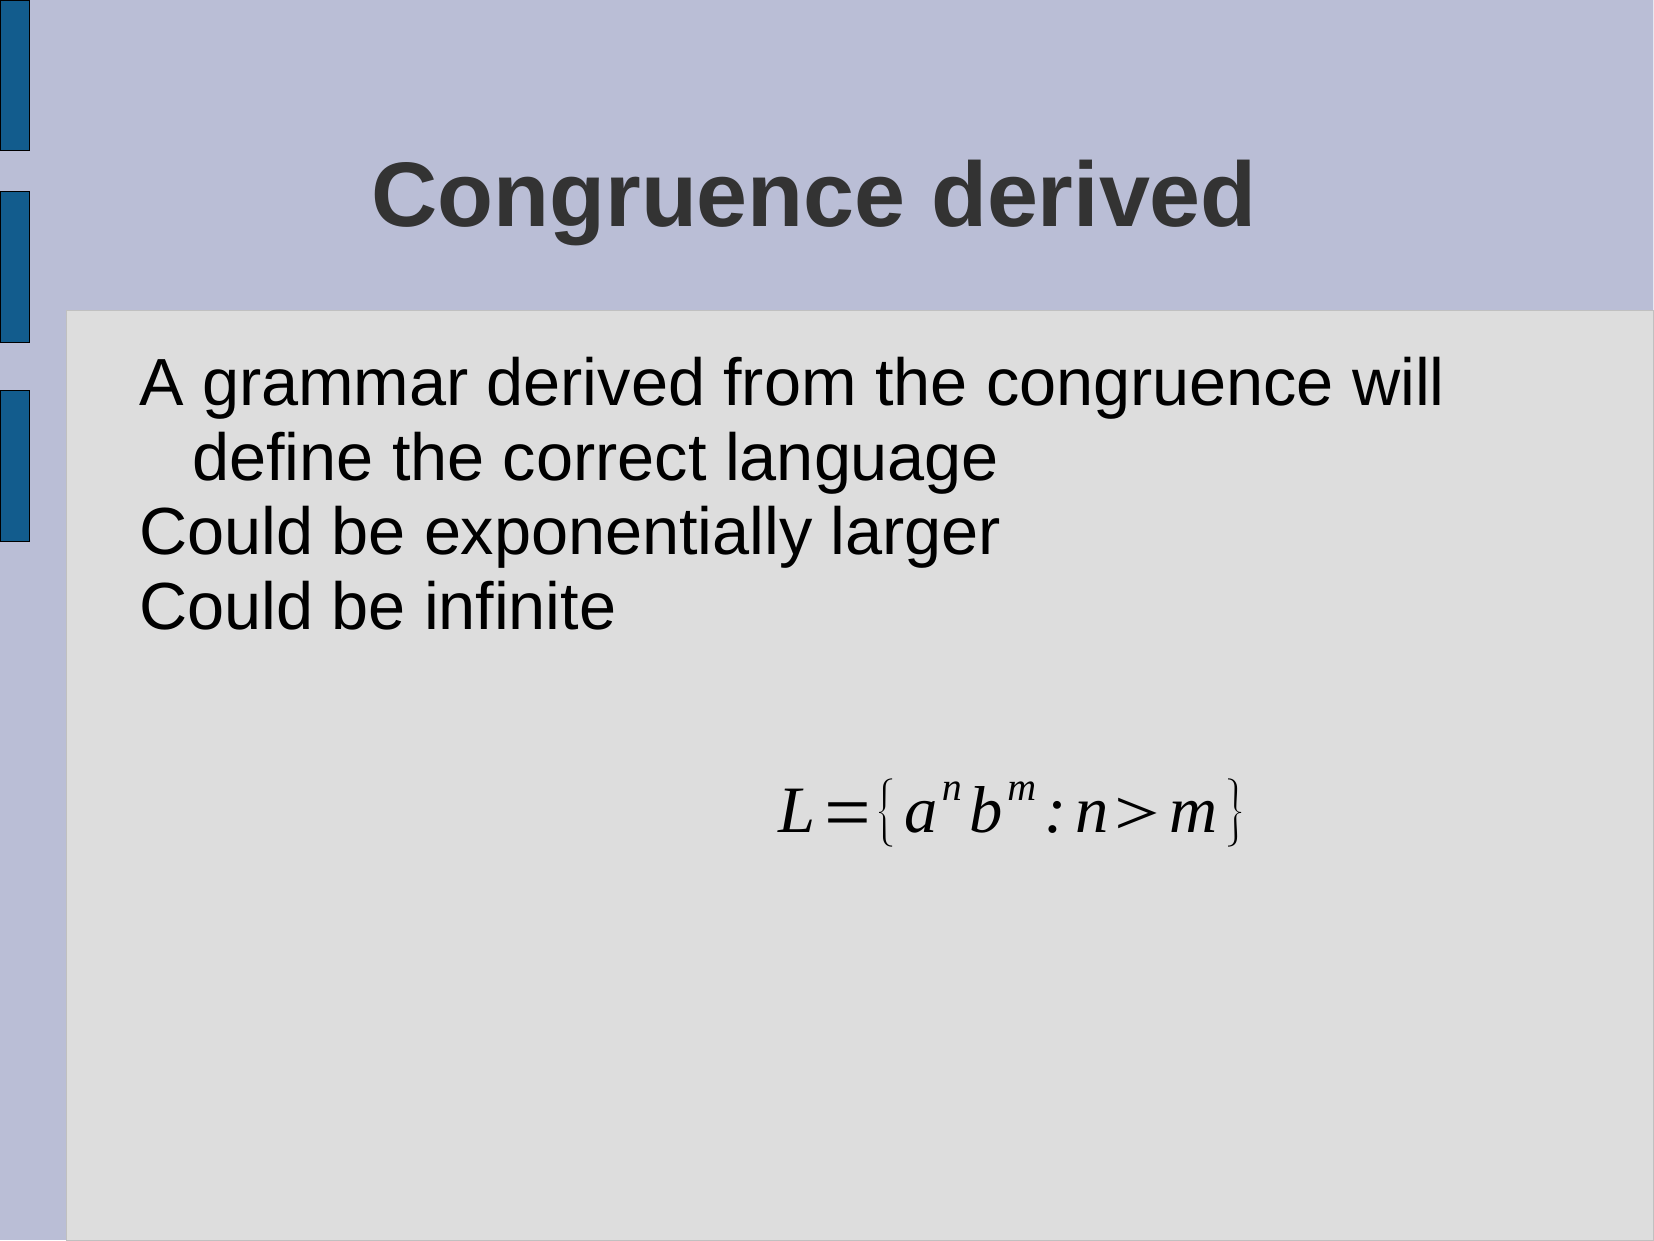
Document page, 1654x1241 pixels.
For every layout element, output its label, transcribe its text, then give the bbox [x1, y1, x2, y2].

list A grammar derived from the congruence will define the correct language Could be exponentially larger Could be infinite [121, 344, 1534, 1127]
title Congruence derived [121, 91, 1534, 299]
chart [768, 755, 1258, 852]
